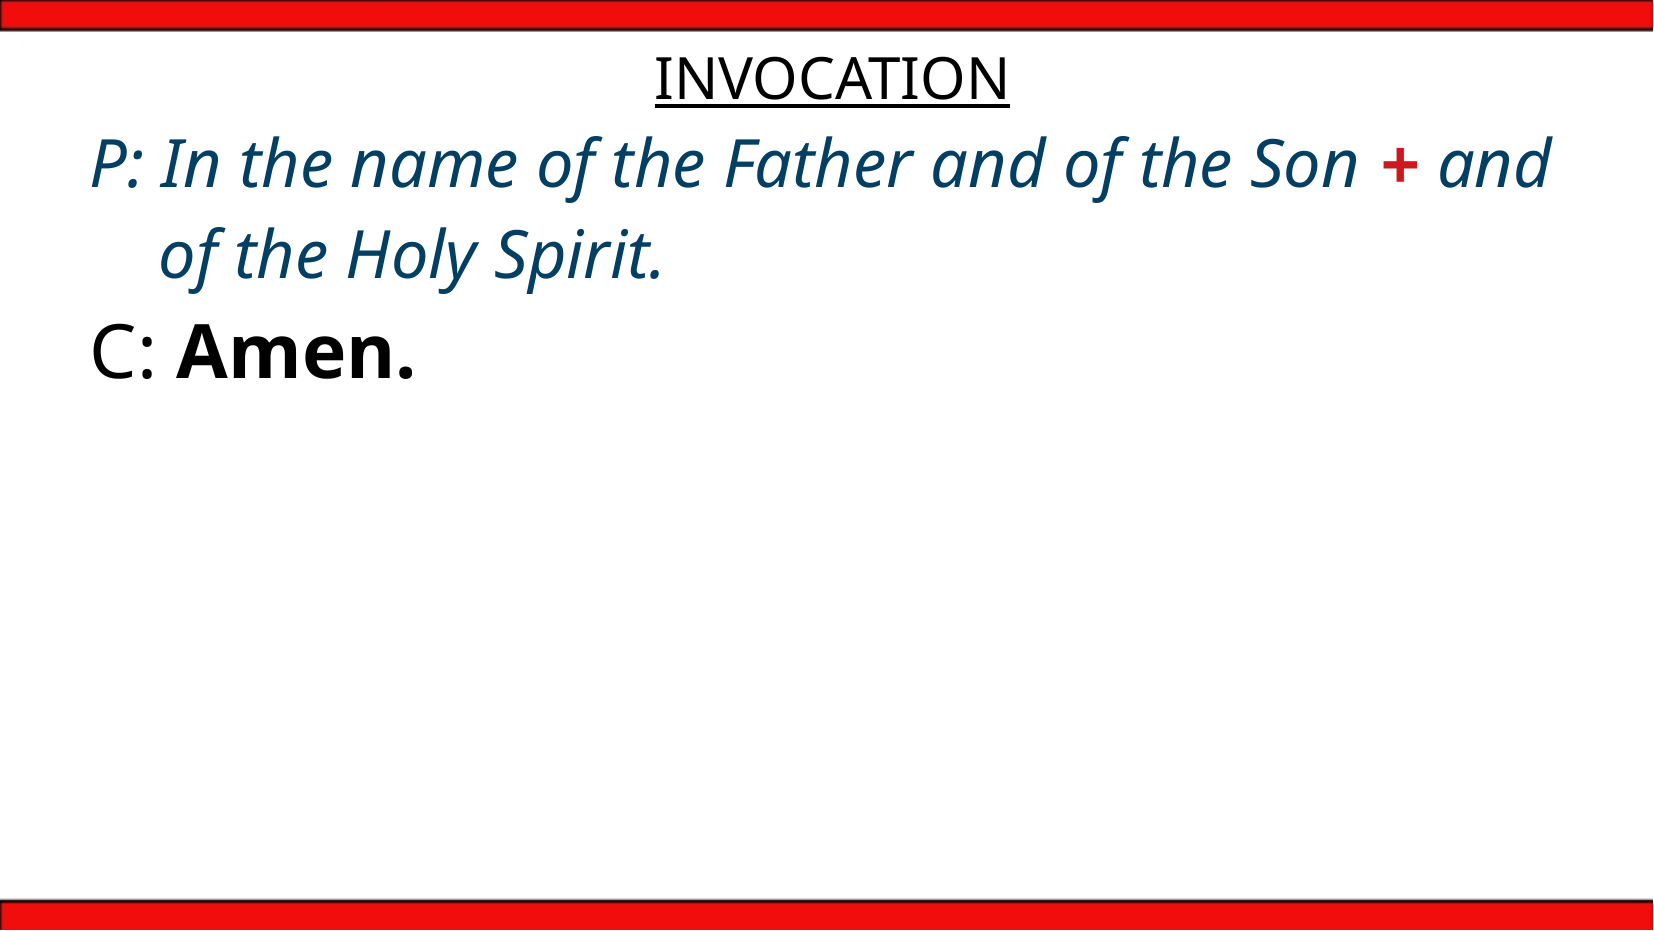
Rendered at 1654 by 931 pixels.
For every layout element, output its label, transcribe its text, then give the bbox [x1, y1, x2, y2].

text_box INVOCATION P: In the name of the Father and of the Son + and of the Holy Spirit. C: Amen. [75, 30, 1591, 421]
picture [0, 0, 1653, 930]
